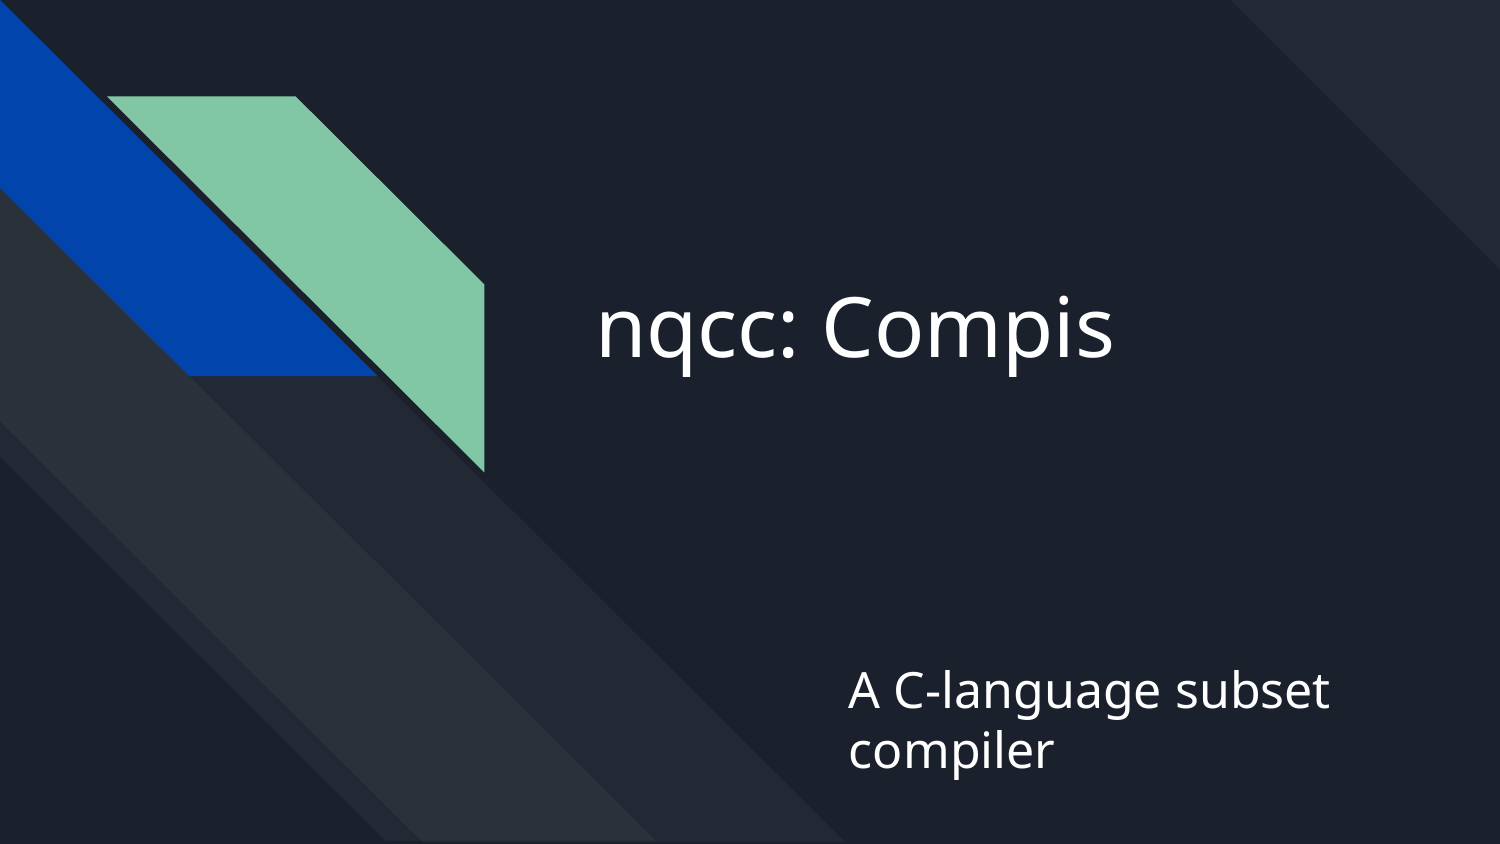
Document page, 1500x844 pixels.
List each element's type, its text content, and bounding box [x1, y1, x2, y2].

title nqcc: Compis [580, 258, 1404, 518]
subtitle A C-language subset compiler [833, 643, 1404, 727]
